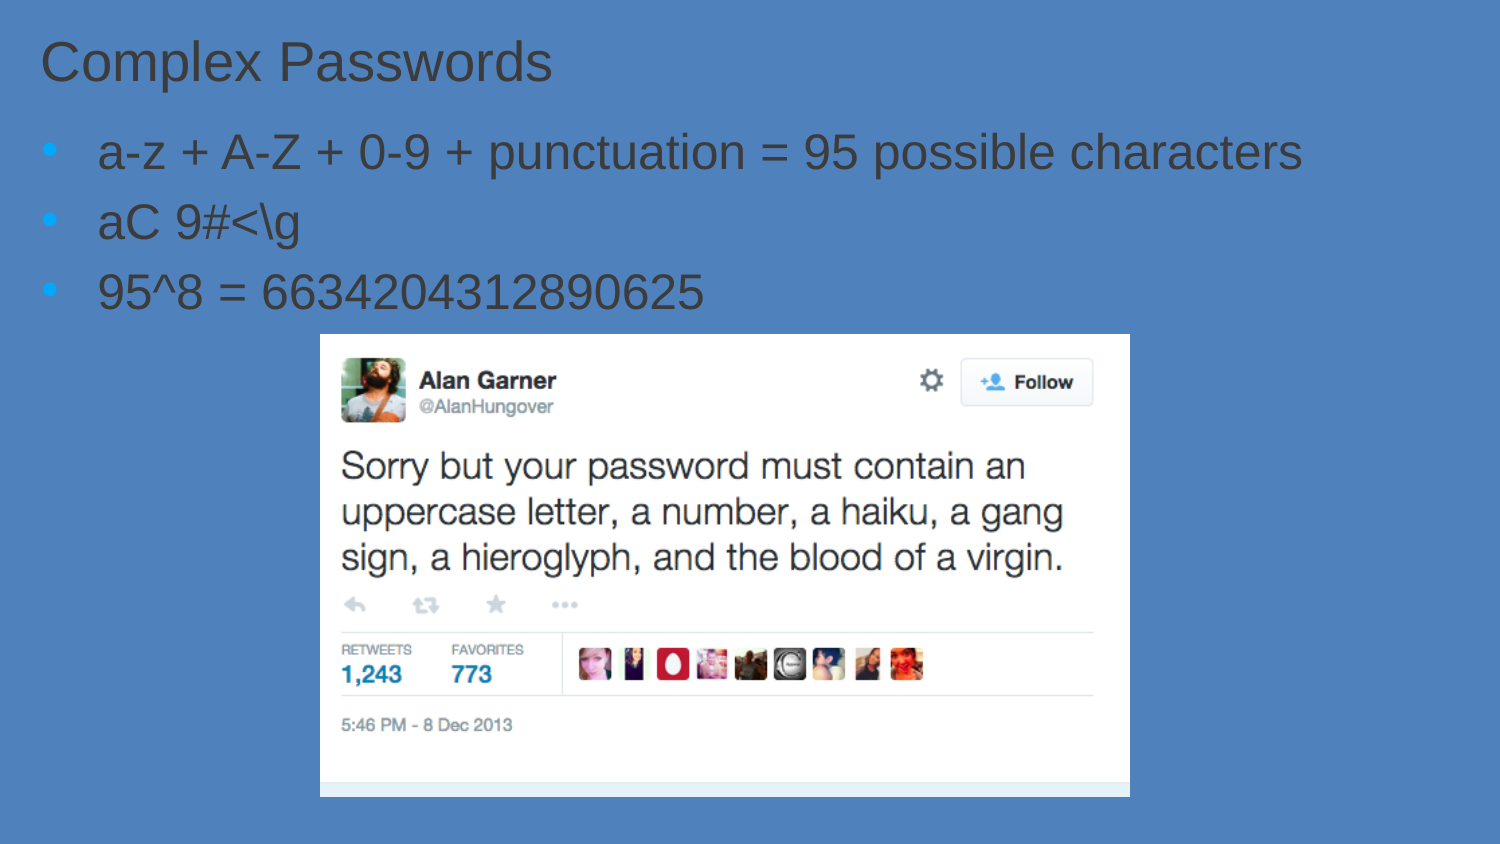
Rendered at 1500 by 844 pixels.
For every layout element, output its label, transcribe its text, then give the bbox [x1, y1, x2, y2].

title Complex Passwords [33, 21, 1500, 97]
picture [320, 334, 1130, 797]
list a-z + A-Z + 0-9 + punctuation = 95 possible characters aC 9#<\g 95^8 = 6634204312890625 [33, 111, 1474, 335]
